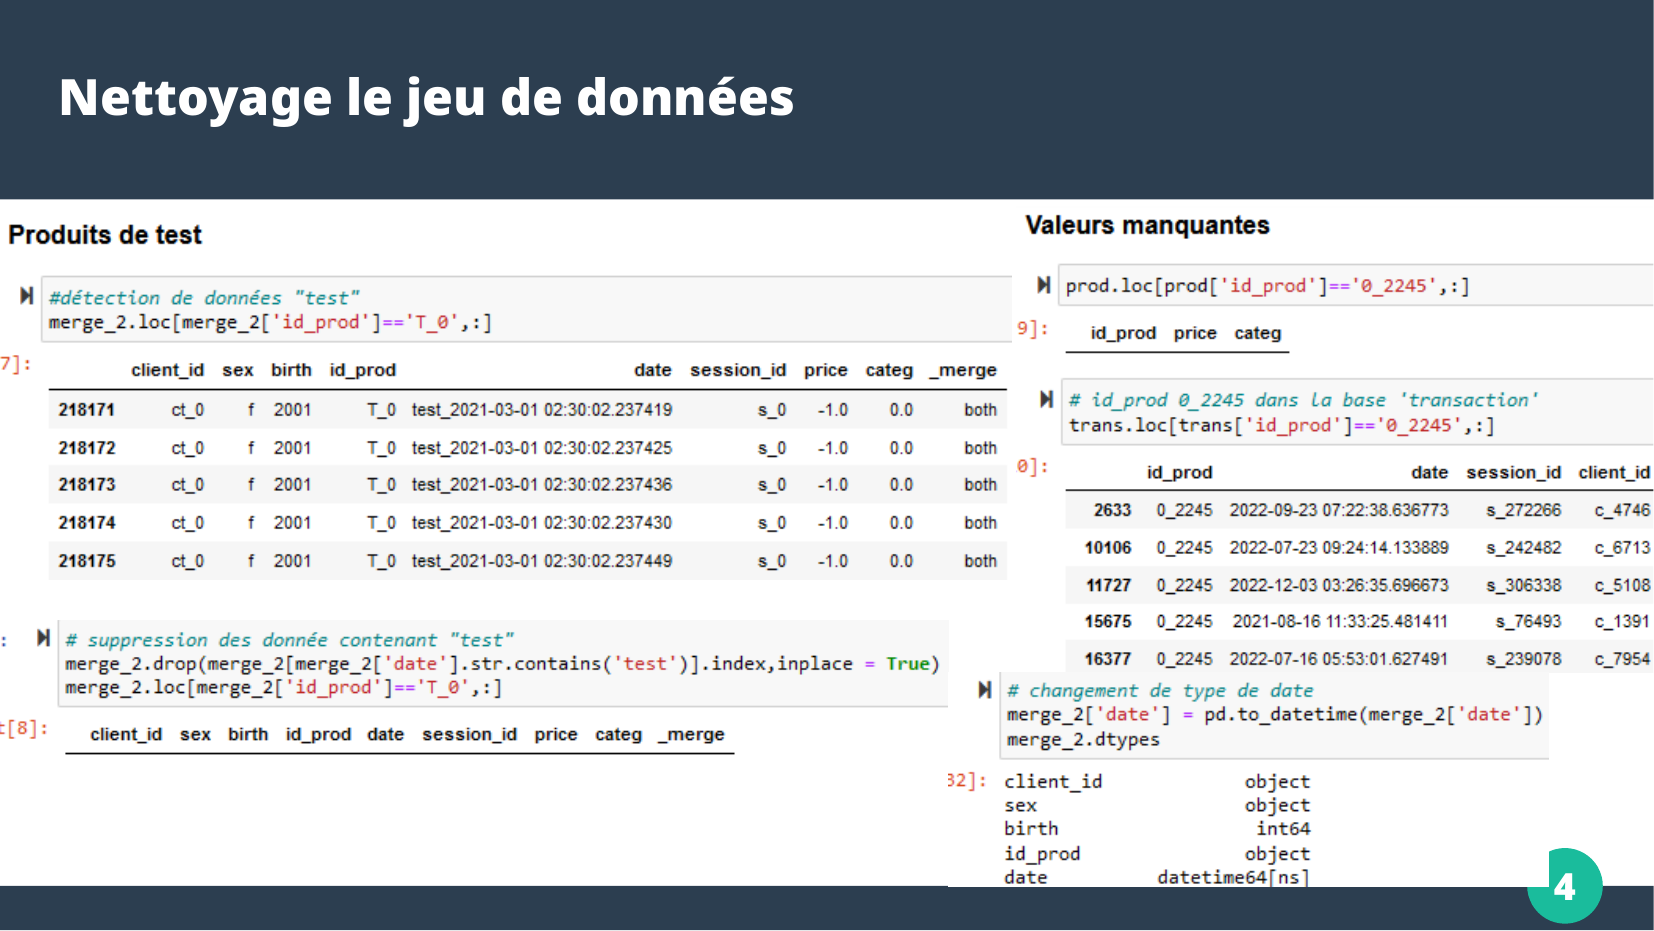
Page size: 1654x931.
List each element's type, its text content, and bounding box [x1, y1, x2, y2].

title Nettoyage le jeu de données [59, 37, 1595, 155]
picture [0, 206, 1654, 887]
picture [0, 206, 1012, 580]
